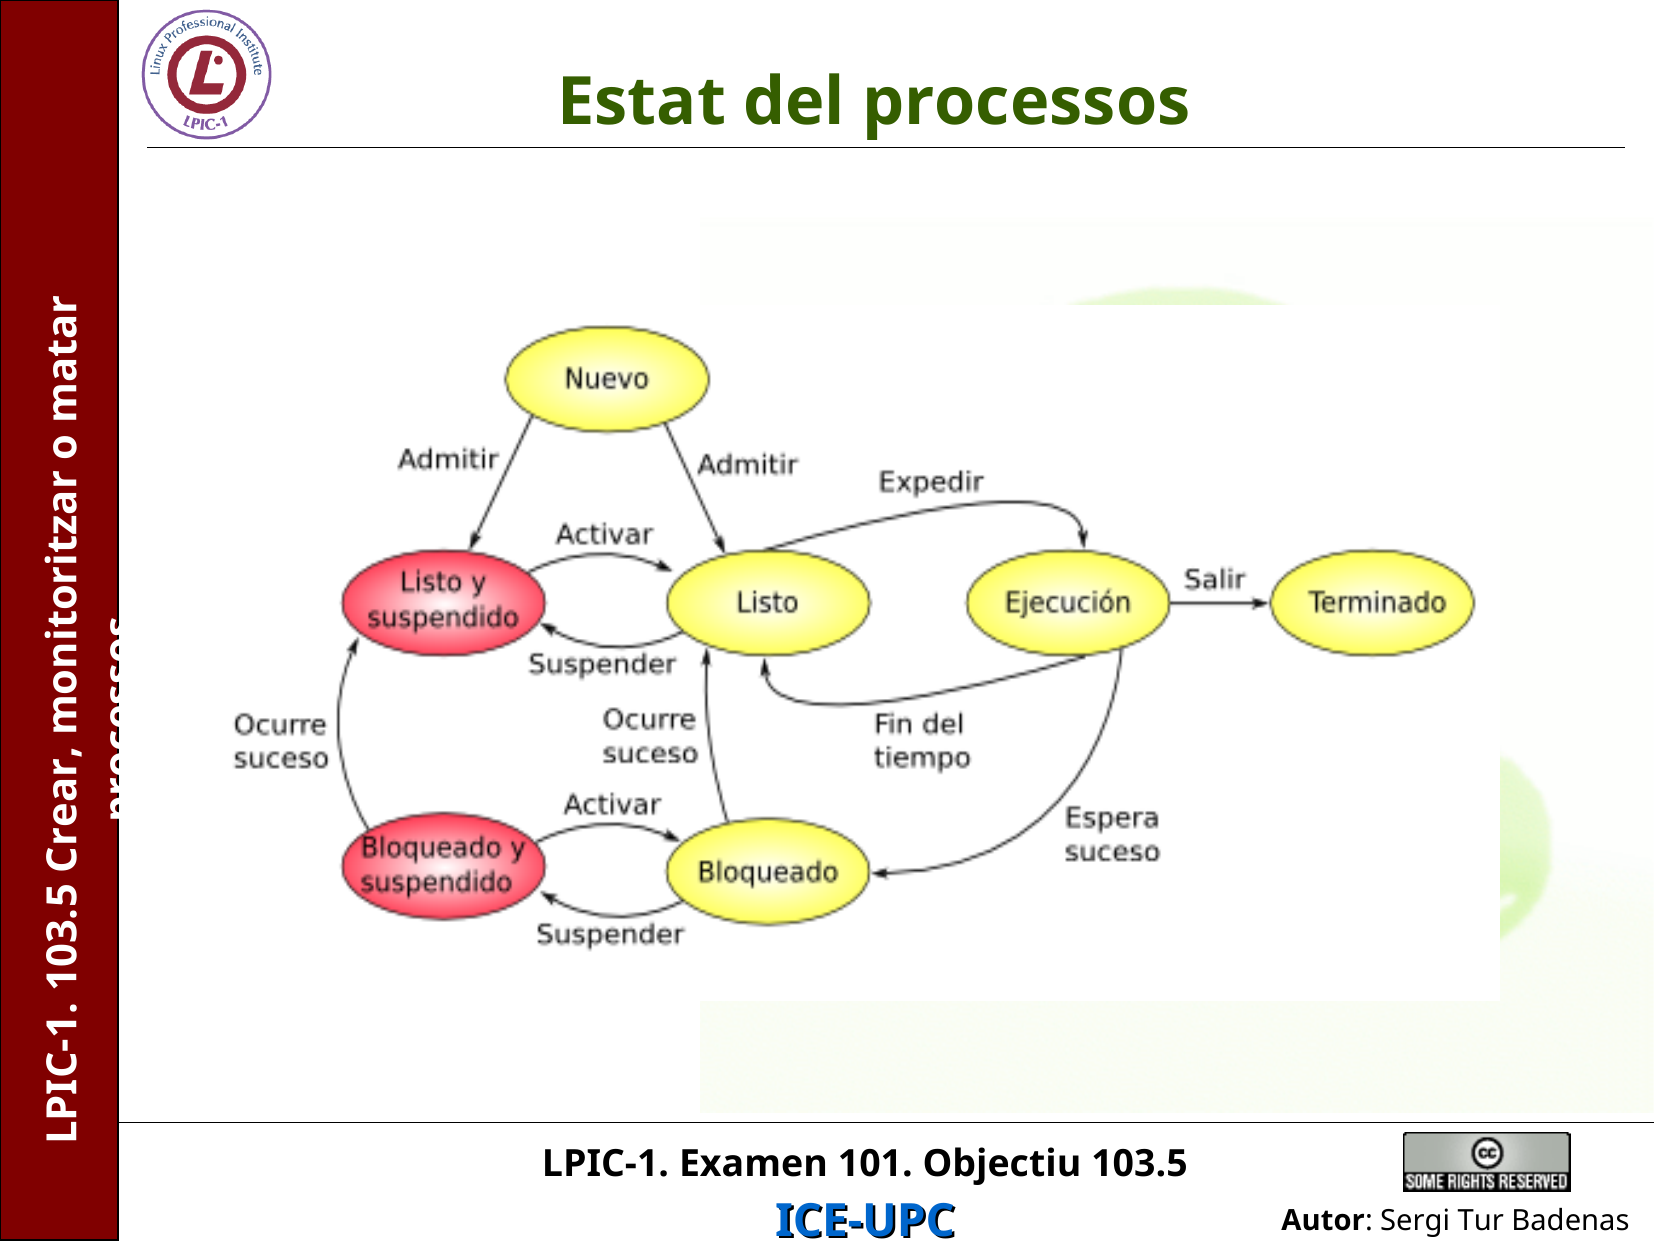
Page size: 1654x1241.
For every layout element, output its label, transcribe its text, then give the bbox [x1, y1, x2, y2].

picture [135, 5, 277, 55]
title Estat del processos [129, 55, 1619, 142]
picture [195, 217, 1654, 1113]
picture [1403, 1132, 1571, 1192]
